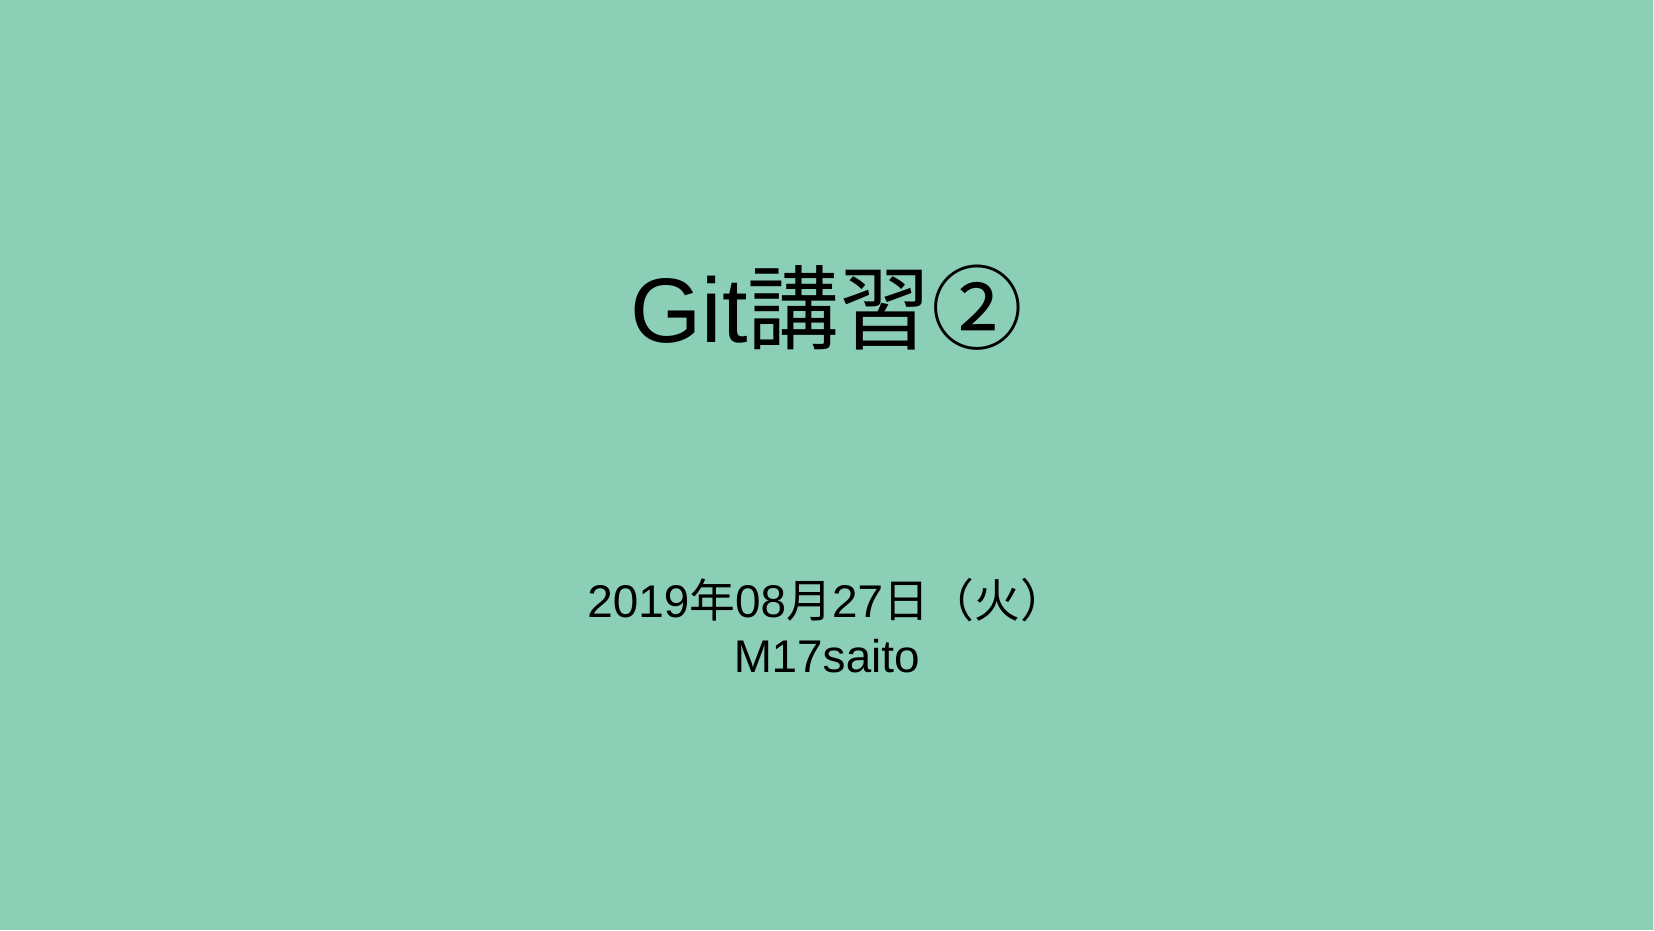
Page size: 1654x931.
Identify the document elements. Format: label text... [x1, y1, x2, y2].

subtitle 2019年08月27日（火） M17saito [82, 379, 1571, 920]
title Git講習② [82, 224, 1571, 379]
